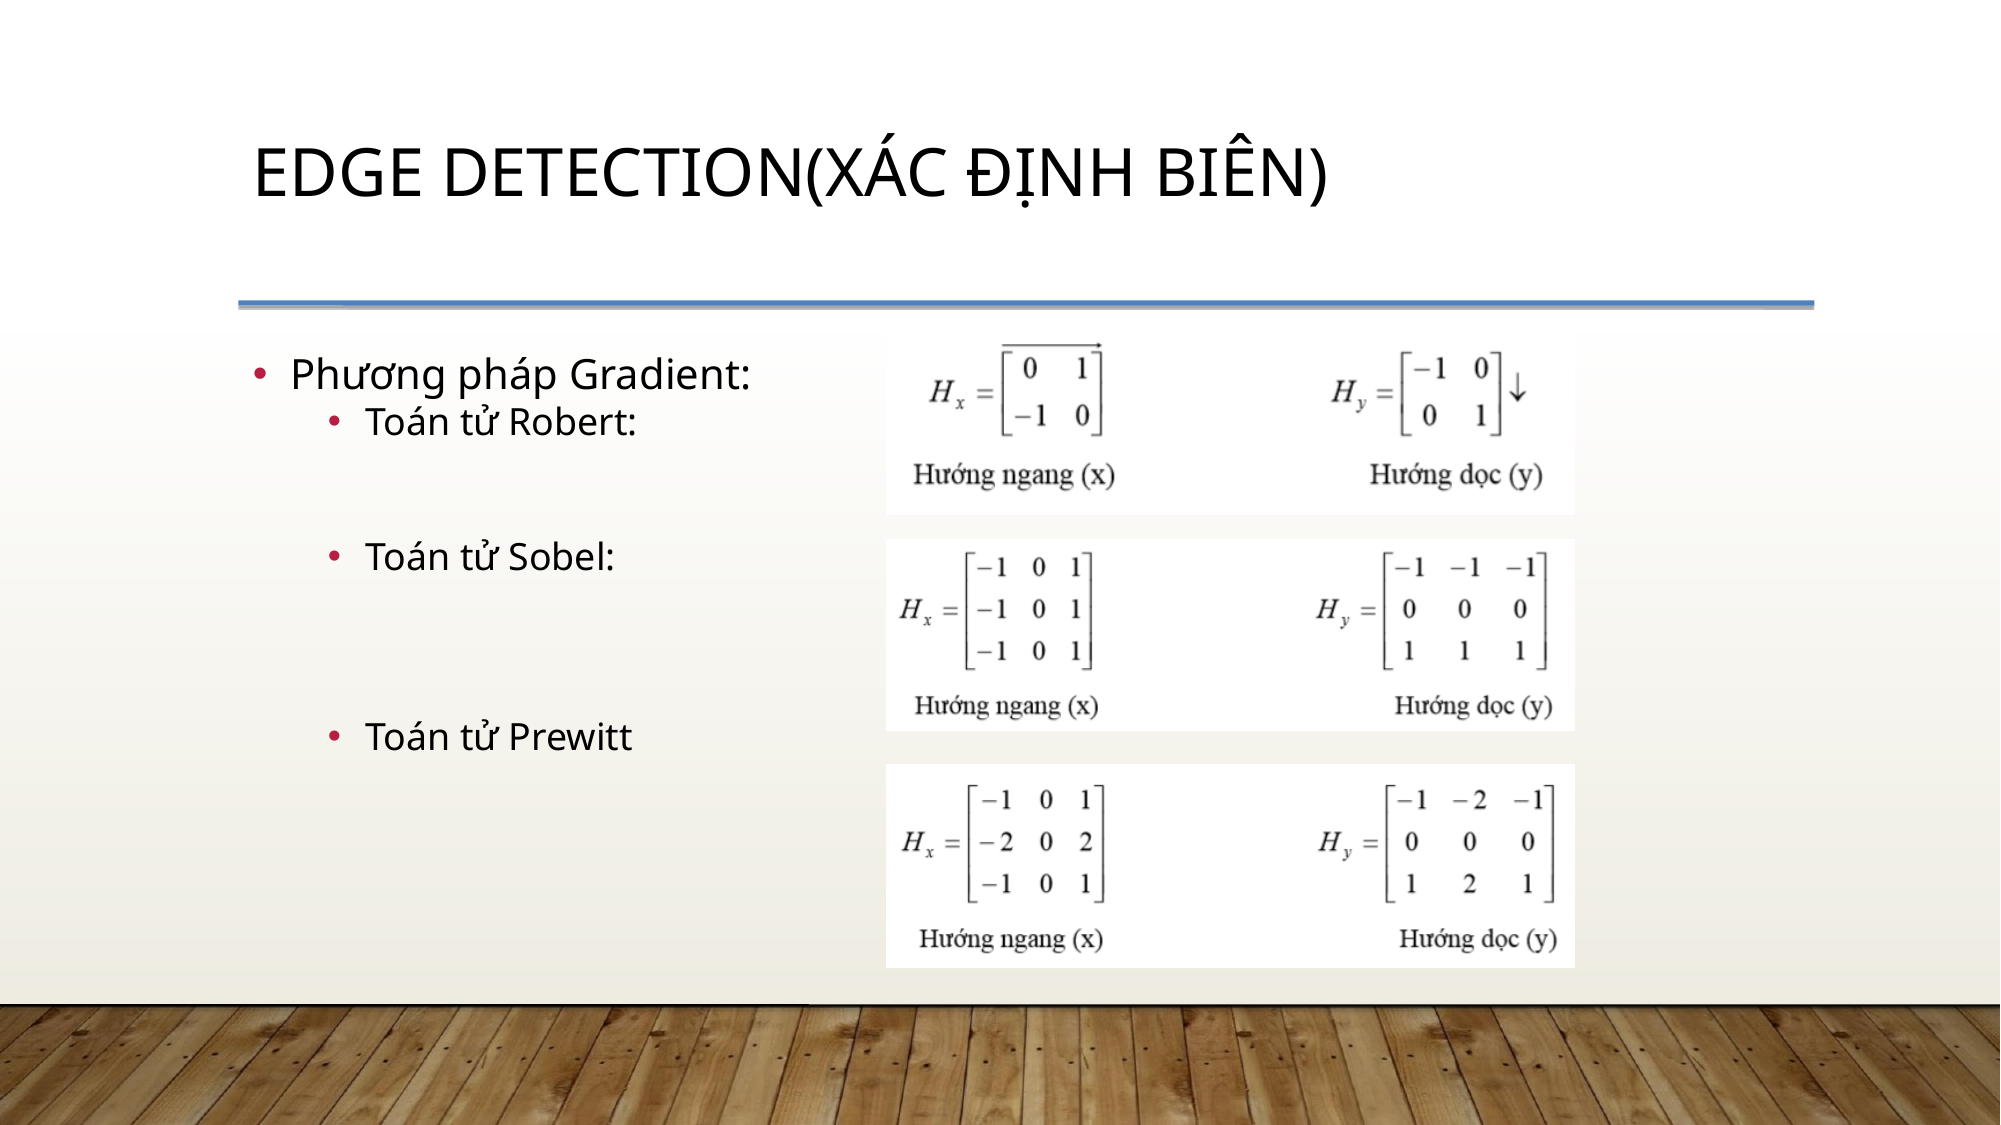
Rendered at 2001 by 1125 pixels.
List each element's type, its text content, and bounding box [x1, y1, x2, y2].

picture [886, 764, 1575, 968]
picture [886, 330, 1575, 515]
picture [0, 1007, 2000, 1125]
text_box EDGE DETECTION(XÁC ĐỊNH BIÊN) [238, 131, 1814, 304]
text_box Phương pháp Gradient: Toán tử Robert: Toán tử Sobel: Toán tử Prewitt [238, 330, 1814, 897]
picture [886, 539, 1575, 731]
